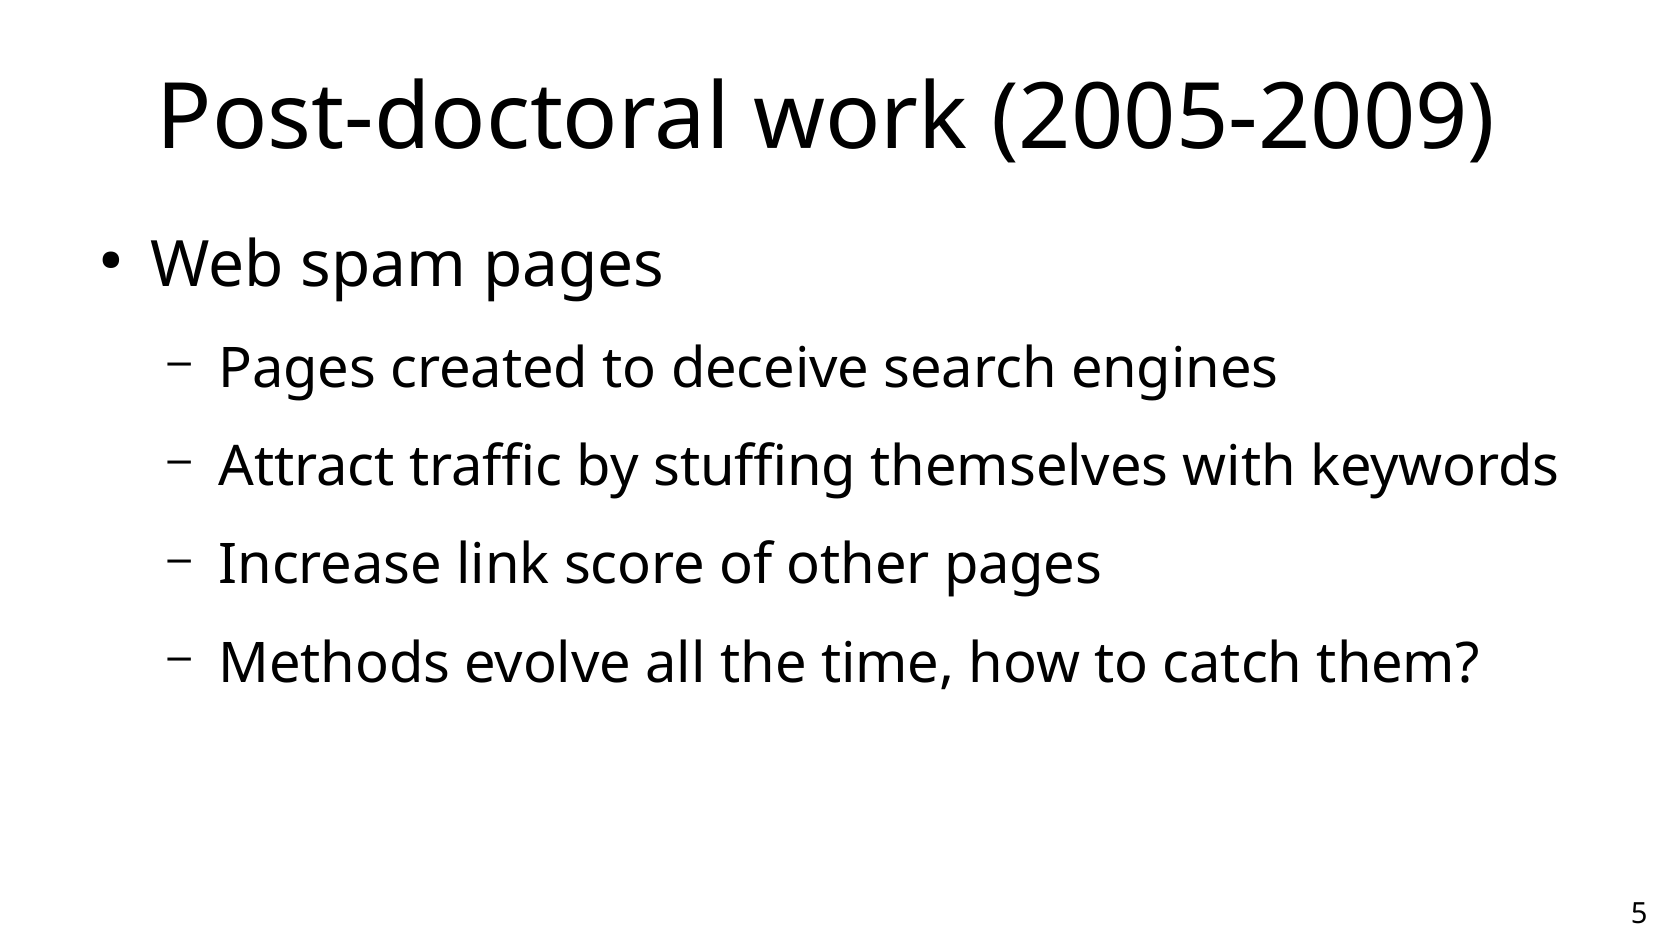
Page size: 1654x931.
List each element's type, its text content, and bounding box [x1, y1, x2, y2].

title Post-doctoral work (2005-2009) [82, 1, 1571, 217]
list Web spam pages Pages created to deceive search engines Attract traffic by stuffing themselves with keywords Increase link score of other pages Methods evolve all the time, how to catch them? [82, 217, 1571, 758]
